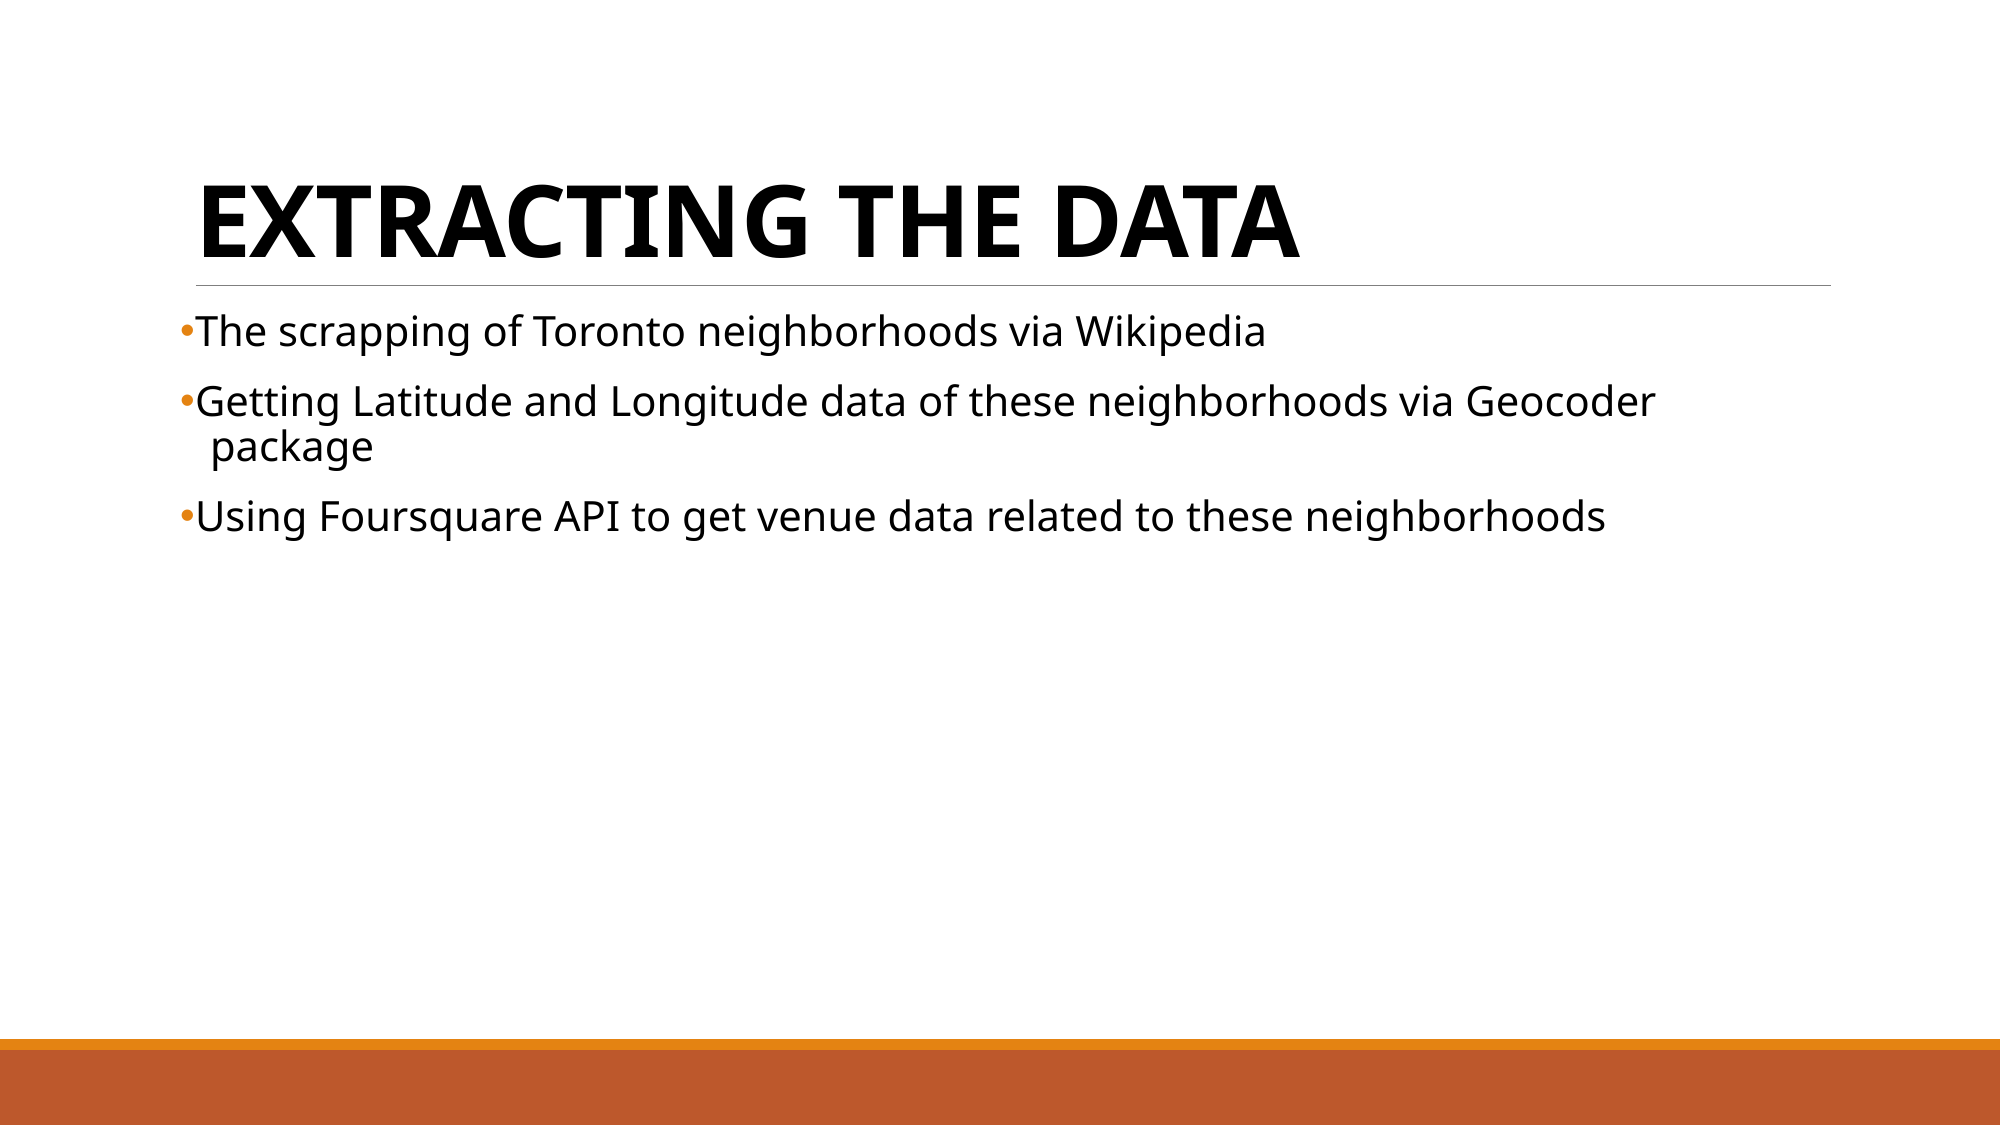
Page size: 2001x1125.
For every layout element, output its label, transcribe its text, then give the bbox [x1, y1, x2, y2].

title EXTRACTING THE DATA [180, 47, 1831, 286]
list The scrapping of Toronto neighborhoods via Wikipedia Getting Latitude and Longitude data of these neighborhoods via Geocoder package Using Foursquare API to get venue data related to these neighborhoods [180, 302, 1831, 963]
